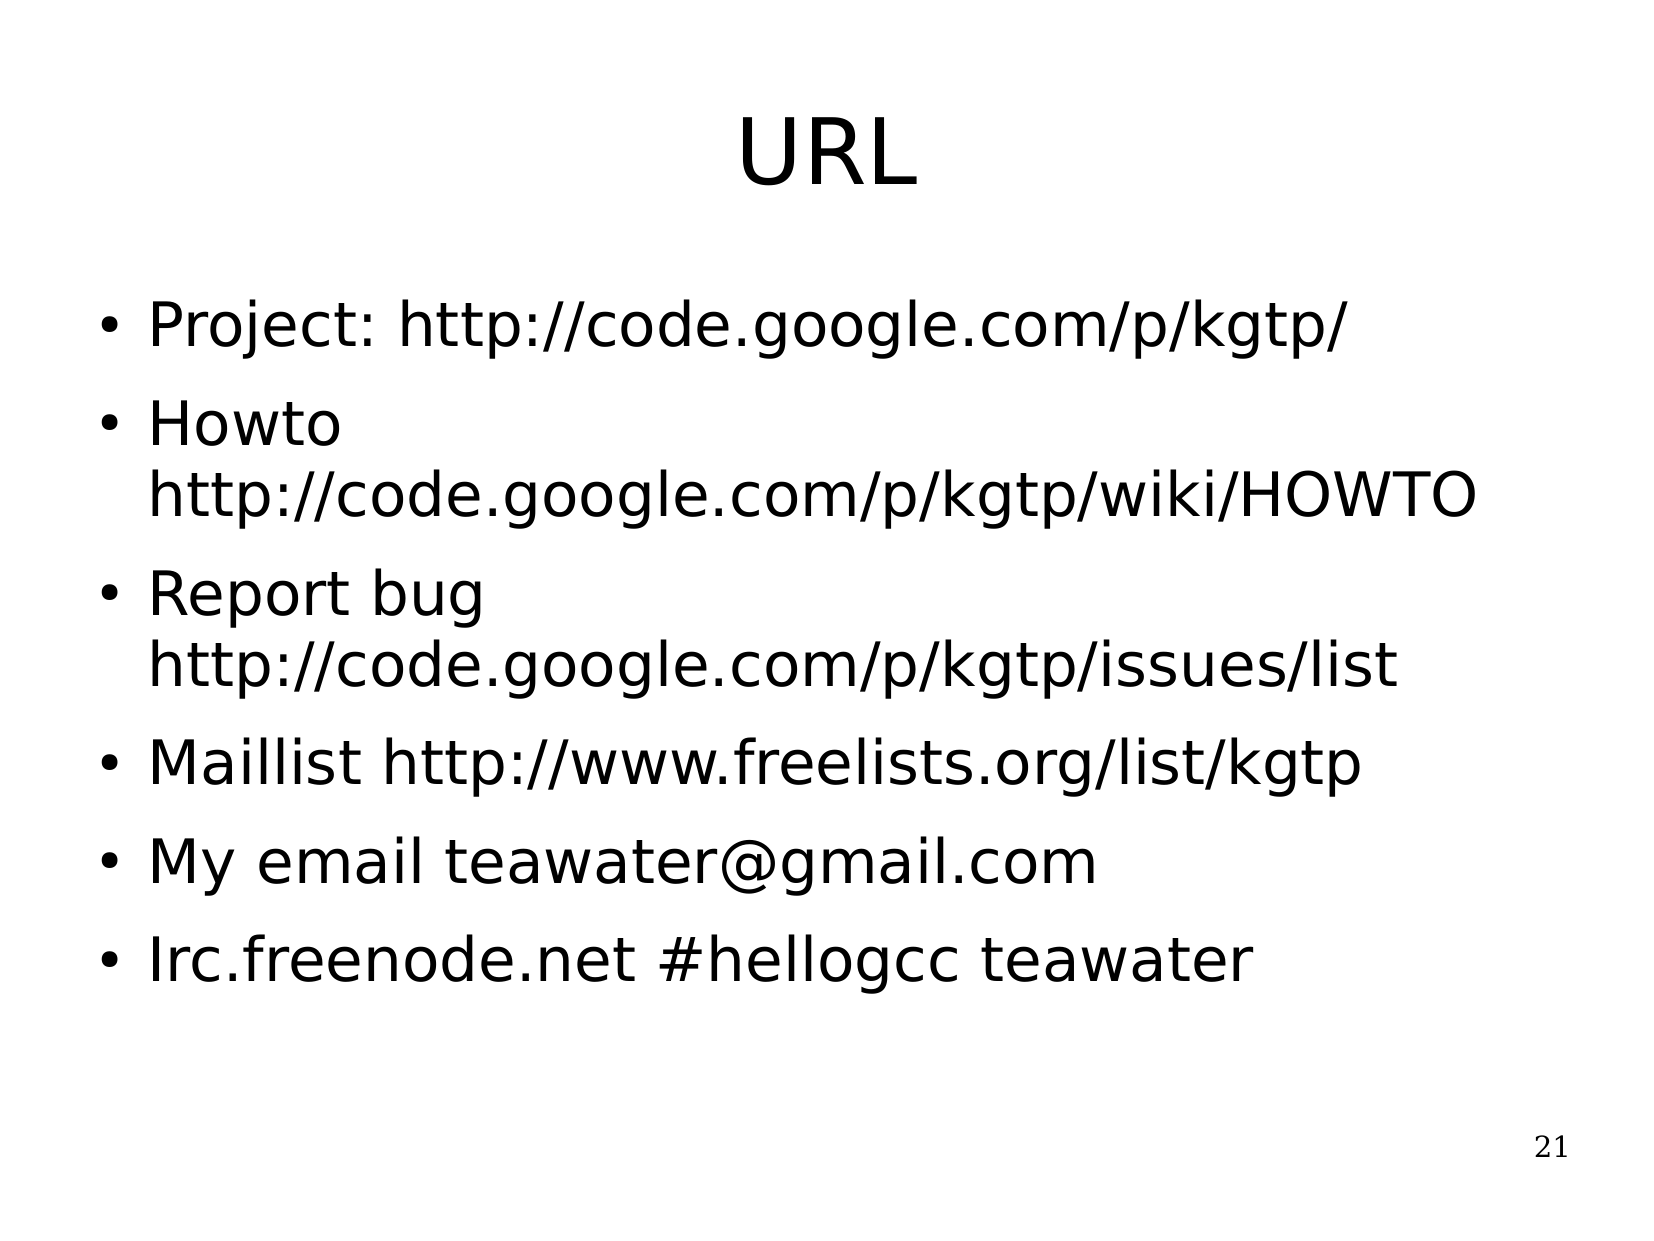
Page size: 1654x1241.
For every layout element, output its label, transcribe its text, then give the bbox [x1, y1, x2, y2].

title URL [82, 49, 1571, 257]
list Project: http://code.google.com/p/kgtp/ Howto http://code.google.com/p/kgtp/wiki/HOWTO Report bug http://code.google.com/p/kgtp/issues/list Maillist http://www.freelists.org/list/kgtp My email teawater@gmail.com Irc.freenode.net #hellogcc teawater [82, 290, 1571, 1010]
